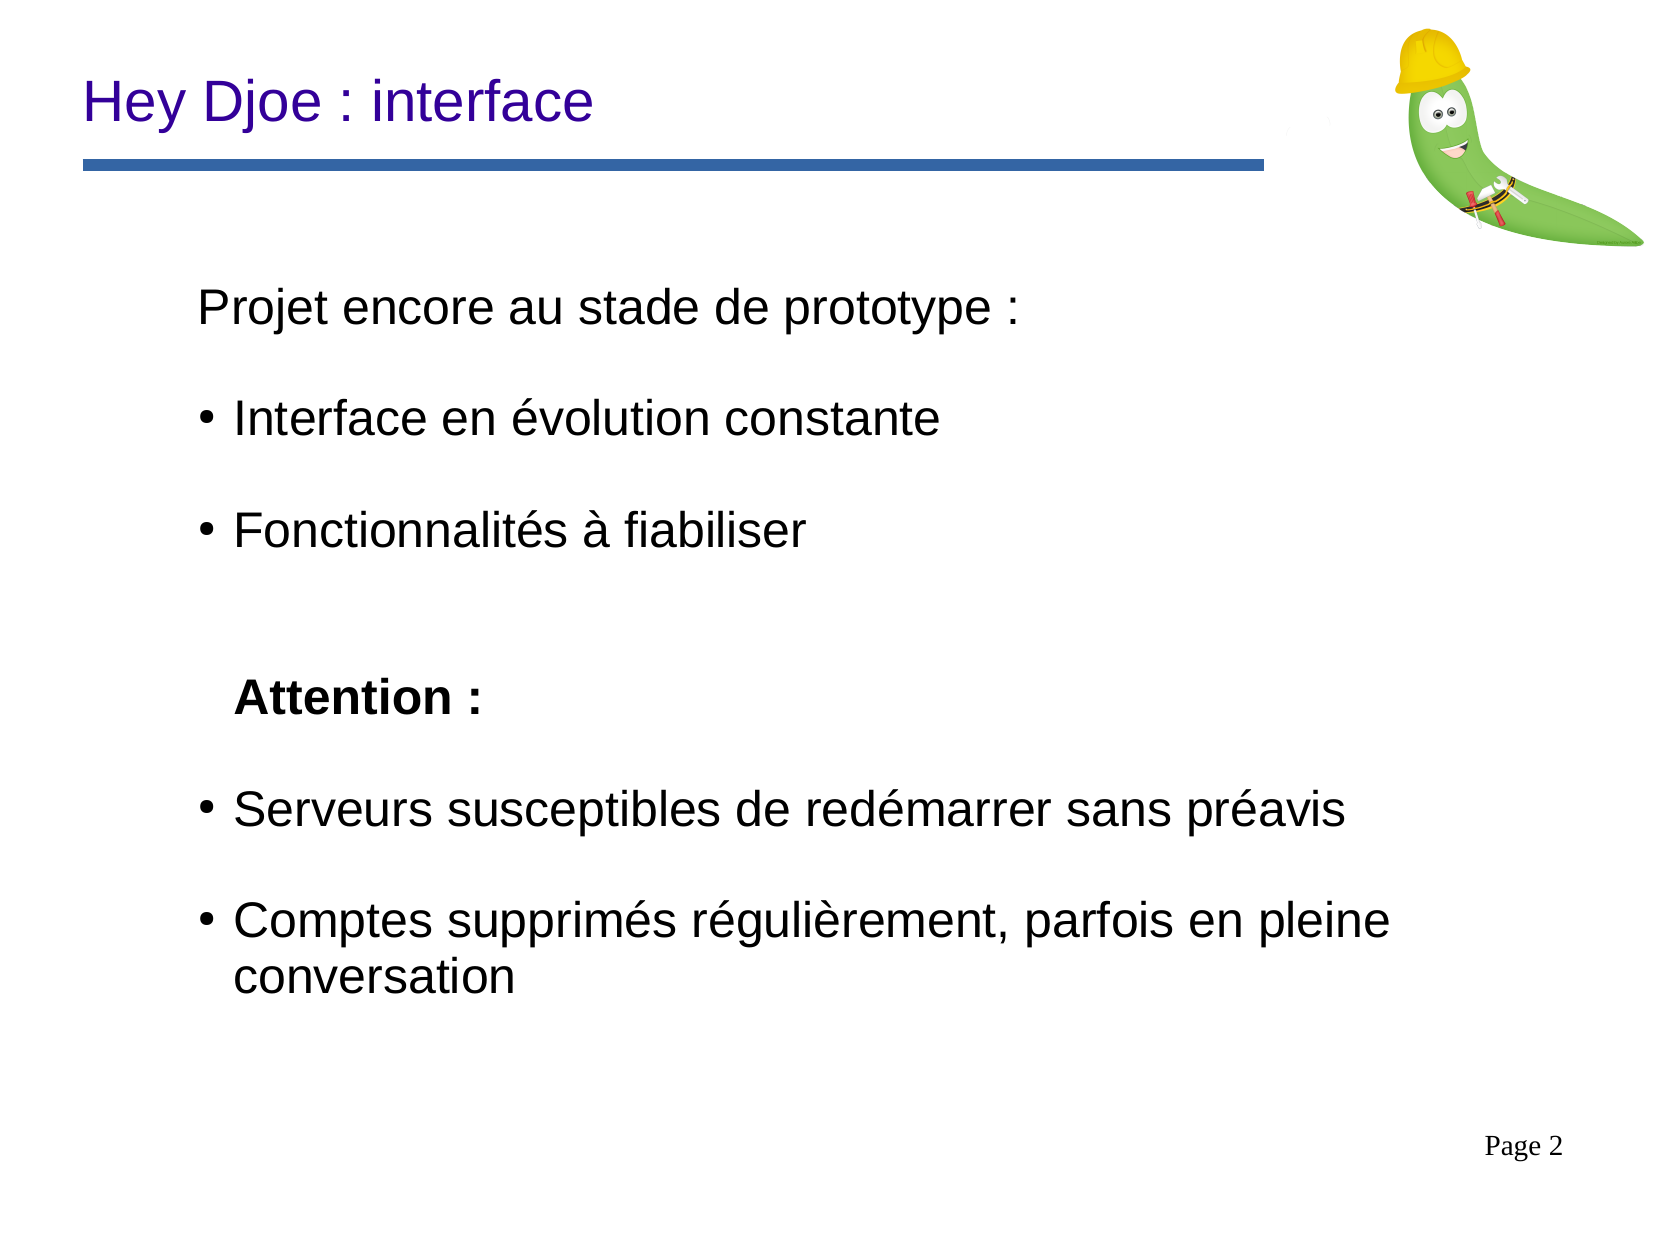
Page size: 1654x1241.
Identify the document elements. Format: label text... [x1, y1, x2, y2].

text_box Projet encore au stade de prototype : Interface en évolution constante Fonctionnalités à fiabiliser Attention : Serveurs susceptibles de redémarrer sans préavis Comptes supprimés régulièrement, parfois en pleine conversation [183, 271, 1471, 1124]
title Hey Djoe : interface [82, 49, 1264, 154]
picture [1286, 23, 1647, 248]
